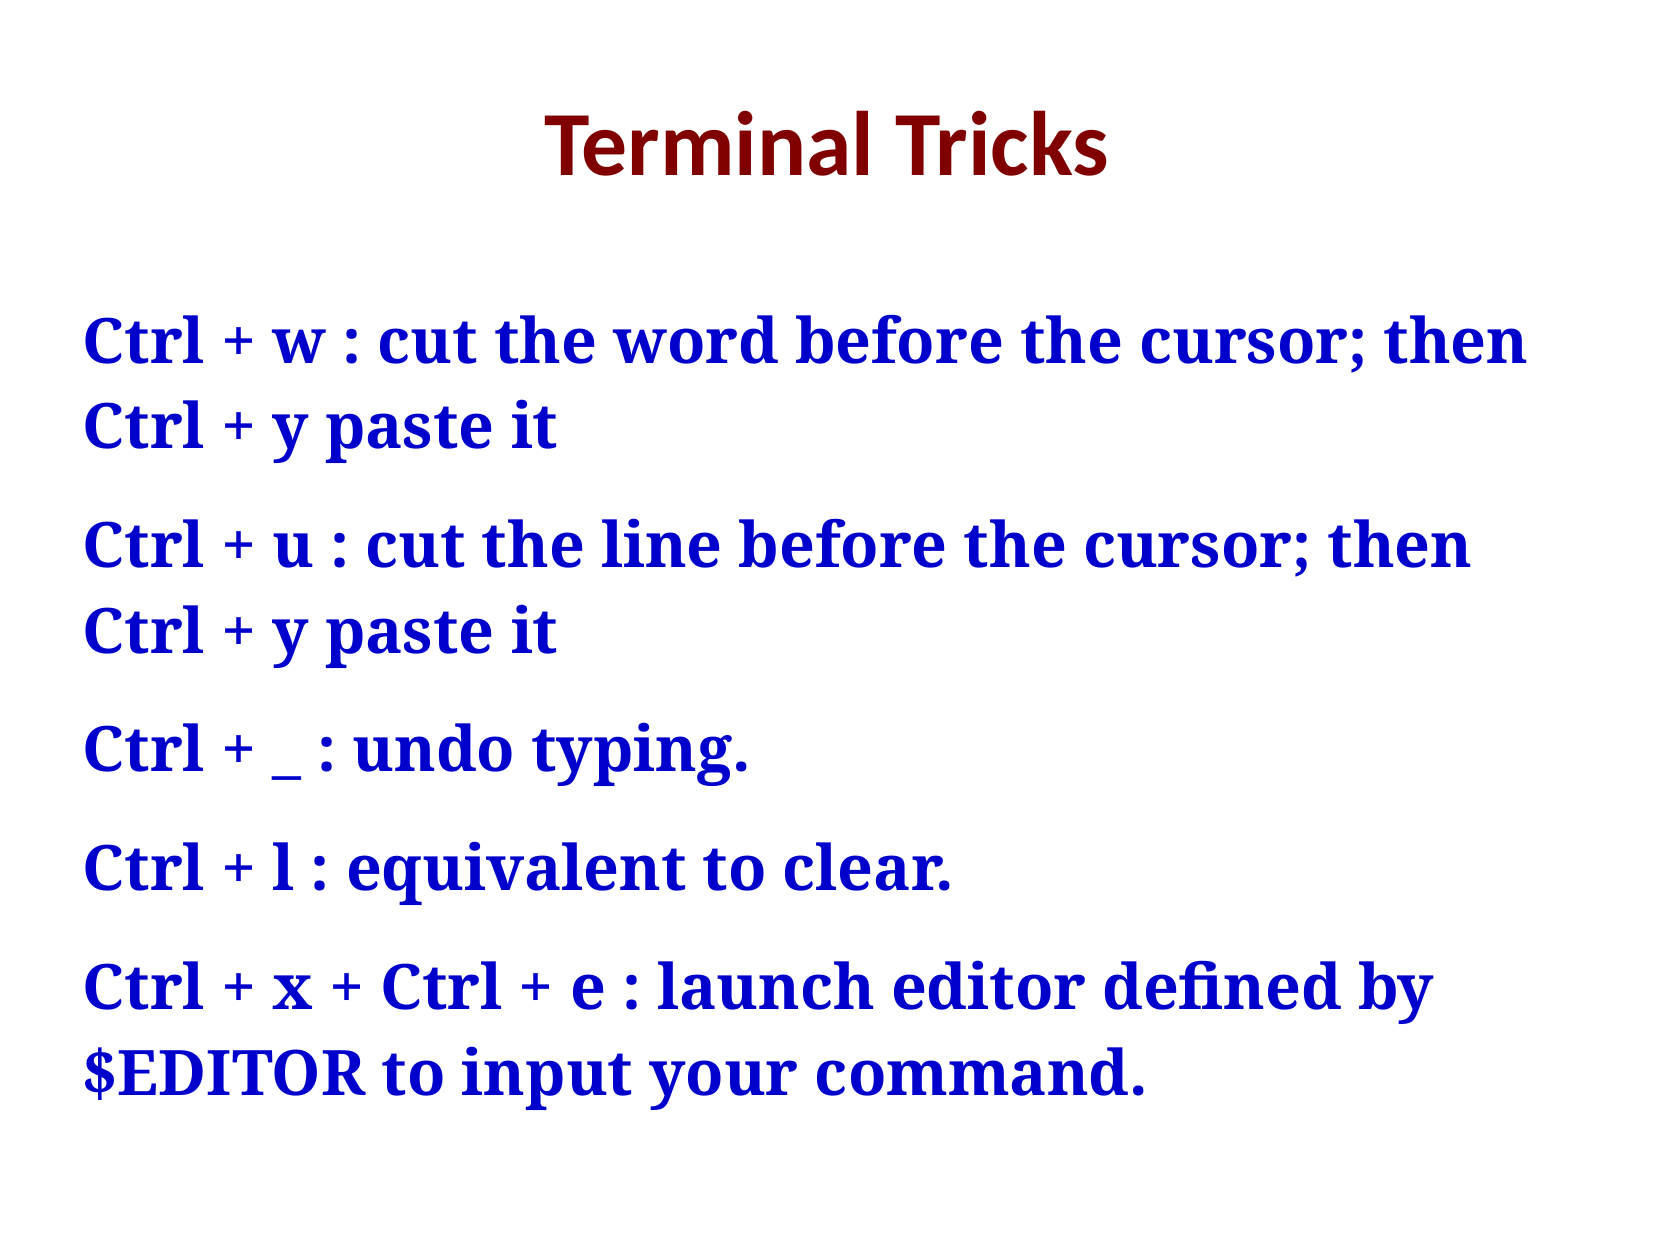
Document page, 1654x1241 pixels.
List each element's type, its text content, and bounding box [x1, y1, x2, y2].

list Ctrl + w : cut the word before the cursor; then Ctrl + y paste it Ctrl + u : cut the line before the cursor; then Ctrl + y paste it Ctrl + _ : undo typing. Ctrl + l : equivalent to clear. Ctrl + x + Ctrl + e : launch editor defined by $EDITOR to input your command. [82, 296, 1571, 1115]
title Terminal Tricks [82, 49, 1571, 257]
